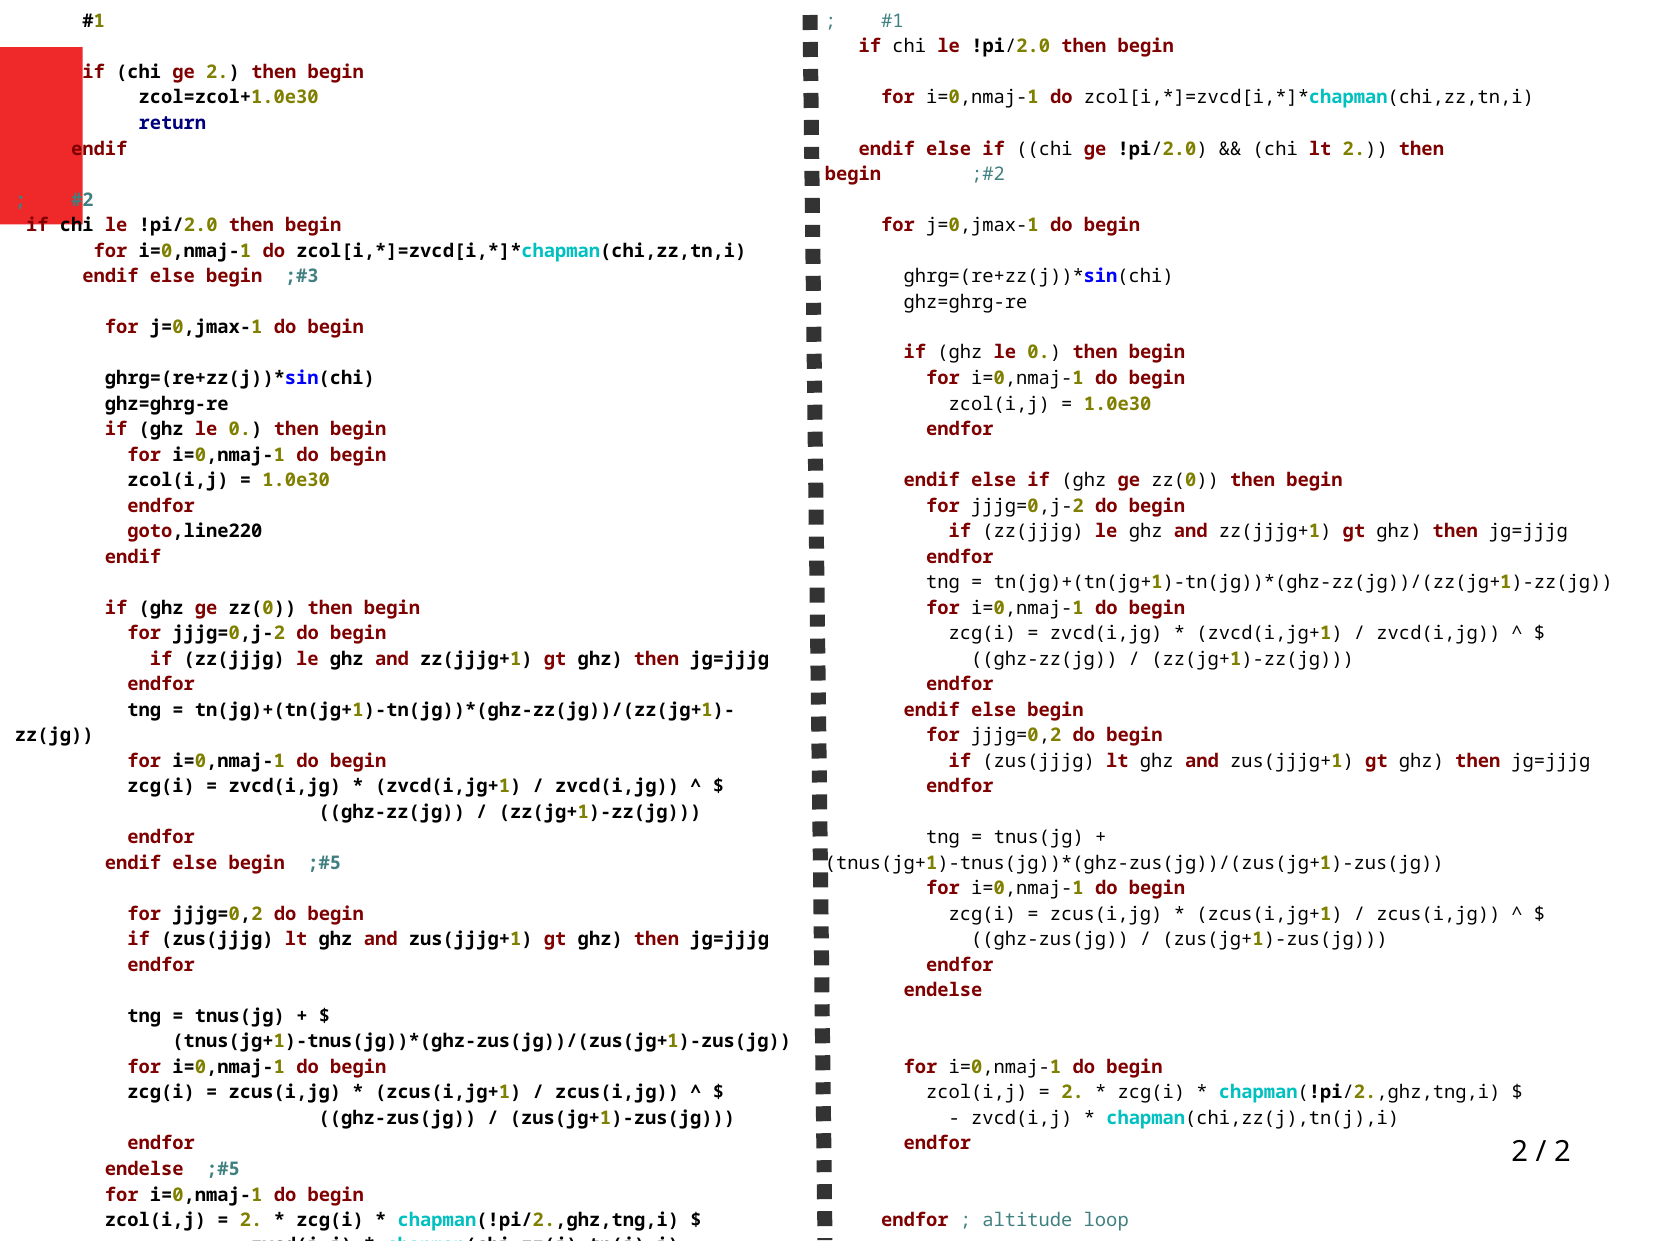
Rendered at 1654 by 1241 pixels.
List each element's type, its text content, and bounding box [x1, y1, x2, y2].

text_box #1 if (chi ge 2.) then begin zcol=zcol+1.0e30 return endif ; #2 if chi le !pi/2.0 then begin for i=0,nmaj-1 do zcol[i,*]=zvcd[i,*]*chapman(chi,zz,tn,i) endif else begin ;#3 for j=0,jmax-1 do begin ghrg=(re+zz(j))*sin(chi) ghz=ghrg-re if (ghz le 0.) then begin for i=0,nmaj-1 do begin zcol(i,j) = 1.0e30 endfor goto,line220 endif if (ghz ge zz(0)) then begin for jjjg=0,j-2 do begin if (zz(jjjg) le ghz and zz(jjjg+1) gt ghz) then jg=jjjg endfor tng = tn(jg)+(tn(jg+1)-tn(jg))*(ghz-zz(jg))/(zz(jg+1)-zz(jg)) for i=0,nmaj-1 do begin zcg(i) = zvcd(i,jg) * (zvcd(i,jg+1) / zvcd(i,jg)) ^ $ ((ghz-zz(jg)) / (zz(jg+1)-zz(jg))) endfor endif else begin ;#5 for jjjg=0,2 do begin if (zus(jjjg) lt ghz and zus(jjjg+1) gt ghz) then jg=jjjg endfor tng = tnus(jg) + $ (tnus(jg+1)-tnus(jg))*(ghz-zus(jg))/(zus(jg+1)-zus(jg)) for i=0,nmaj-1 do begin zcg(i) = zcus(i,jg) * (zcus(i,jg+1) / zcus(i,jg)) ^ $ ((ghz-zus(jg)) / (zus(jg+1)-zus(jg))) endfor endelse ;#5 for i=0,nmaj-1 do begin zcol(i,j) = 2. * zcg(i) * chapman(!pi/2.,ghz,tng,i) $ - zvcd(i,j) * chapman(chi,zz(j),tn(j),i) endfor line220: endfor ; altitude loop endelse ; chi greater than pi/2 [0, 0, 810, 1205]
text_box ; #1 if chi le !pi/2.0 then begin for i=0,nmaj-1 do zcol[i,*]=zvcd[i,*]*chapman(chi,zz,tn,i) endif else if ((chi ge !pi/2.0) && (chi lt 2.)) then begin ;#2 for j=0,jmax-1 do begin ghrg=(re+zz(j))*sin(chi) ghz=ghrg-re if (ghz le 0.) then begin for i=0,nmaj-1 do begin zcol(i,j) = 1.0e30 endfor endif else if (ghz ge zz(0)) then begin for jjjg=0,j-2 do begin if (zz(jjjg) le ghz and zz(jjjg+1) gt ghz) then jg=jjjg endfor tng = tn(jg)+(tn(jg+1)-tn(jg))*(ghz-zz(jg))/(zz(jg+1)-zz(jg)) for i=0,nmaj-1 do begin zcg(i) = zvcd(i,jg) * (zvcd(i,jg+1) / zvcd(i,jg)) ^ $ ((ghz-zz(jg)) / (zz(jg+1)-zz(jg))) endfor endif else begin for jjjg=0,2 do begin if (zus(jjjg) lt ghz and zus(jjjg+1) gt ghz) then jg=jjjg endfor tng = tnus(jg) + (tnus(jg+1)-tnus(jg))*(ghz-zus(jg))/(zus(jg+1)-zus(jg)) for i=0,nmaj-1 do begin zcg(i) = zcus(i,jg) * (zcus(i,jg+1) / zcus(i,jg)) ^ $ ((ghz-zus(jg)) / (zus(jg+1)-zus(jg))) endfor endelse for i=0,nmaj-1 do begin zcol(i,j) = 2. * zcg(i) * chapman(!pi/2.,ghz,tng,i) $ - zvcd(i,j) * chapman(chi,zz(j),tn(j),i) endfor endfor ; altitude loop endif else begin ; (chi ge 2.) #3 zcol=zcol+1.0e30 endelse [810, 0, 1651, 1241]
